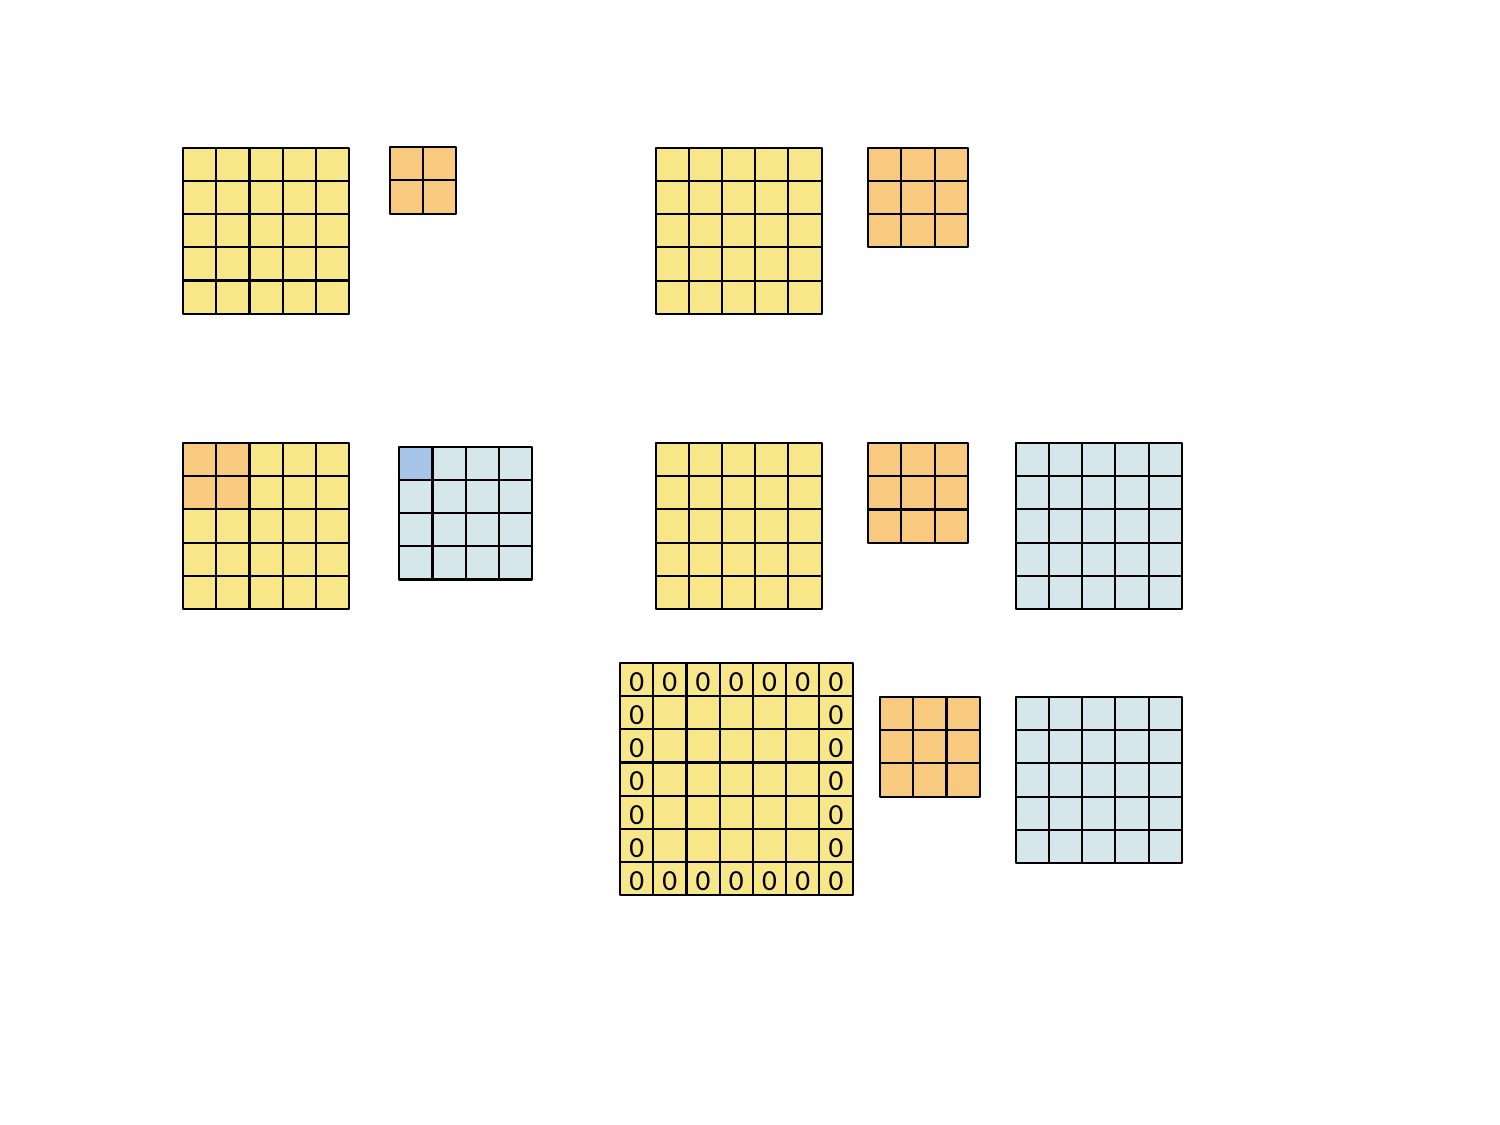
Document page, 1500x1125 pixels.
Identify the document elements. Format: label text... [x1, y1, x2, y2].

text_box 0 [819, 829, 853, 862]
text_box 0 [719, 662, 752, 697]
text_box [1015, 696, 1182, 863]
text_box 0 [719, 862, 752, 896]
text_box 0 [819, 697, 853, 730]
text_box [183, 147, 350, 314]
text_box 0 [620, 762, 654, 796]
text_box 0 [752, 662, 786, 697]
text_box [655, 147, 822, 314]
text_box [880, 696, 980, 797]
text_box 0 [620, 662, 654, 697]
text_box 0 [819, 762, 853, 796]
text_box 0 [819, 796, 853, 829]
text_box 0 [620, 862, 654, 896]
text_box [399, 446, 533, 580]
text_box 0 [654, 862, 687, 896]
text_box 0 [819, 862, 853, 896]
text_box 0 [620, 829, 654, 862]
text_box [868, 443, 968, 543]
text_box 0 [819, 730, 853, 762]
text_box [868, 147, 968, 248]
text_box [654, 697, 819, 862]
text_box 0 [687, 662, 719, 697]
text_box [1015, 442, 1182, 610]
text_box 0 [819, 662, 853, 697]
text_box 0 [687, 862, 719, 896]
text_box [183, 442, 350, 609]
text_box 0 [620, 697, 654, 730]
text_box 0 [620, 730, 654, 762]
text_box 0 [786, 862, 819, 896]
text_box [655, 442, 822, 610]
text_box 0 [786, 662, 819, 697]
text_box [389, 147, 457, 214]
text_box 0 [654, 662, 687, 697]
text_box 0 [752, 862, 786, 896]
text_box 0 [620, 796, 654, 829]
